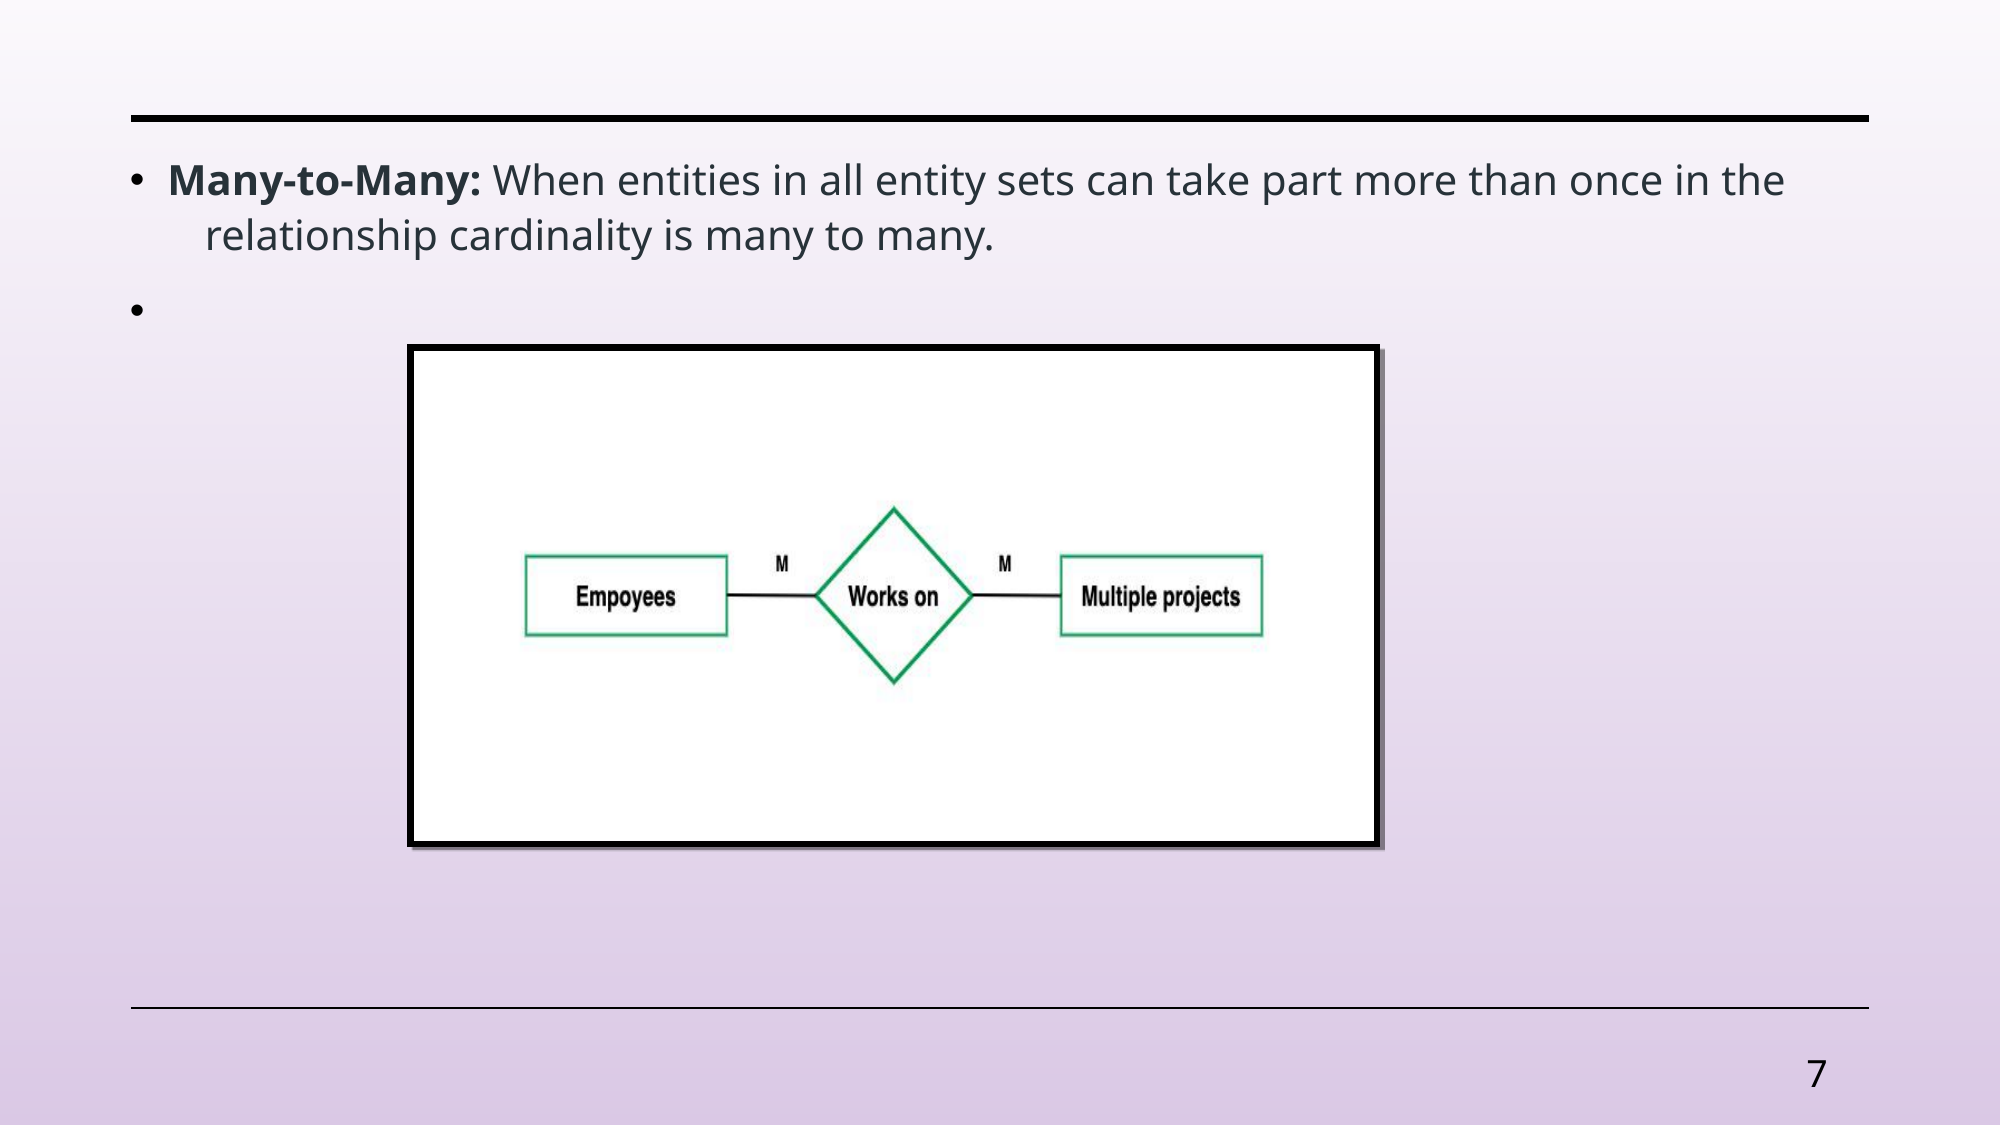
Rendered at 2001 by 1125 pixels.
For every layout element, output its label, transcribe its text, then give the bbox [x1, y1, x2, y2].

picture [413, 350, 1374, 842]
list Many-to-Many: When entities in all entity sets can take part more than once in the relationship cardinality is many to many. [114, 141, 1869, 973]
text_box [1372, 1042, 1902, 1103]
